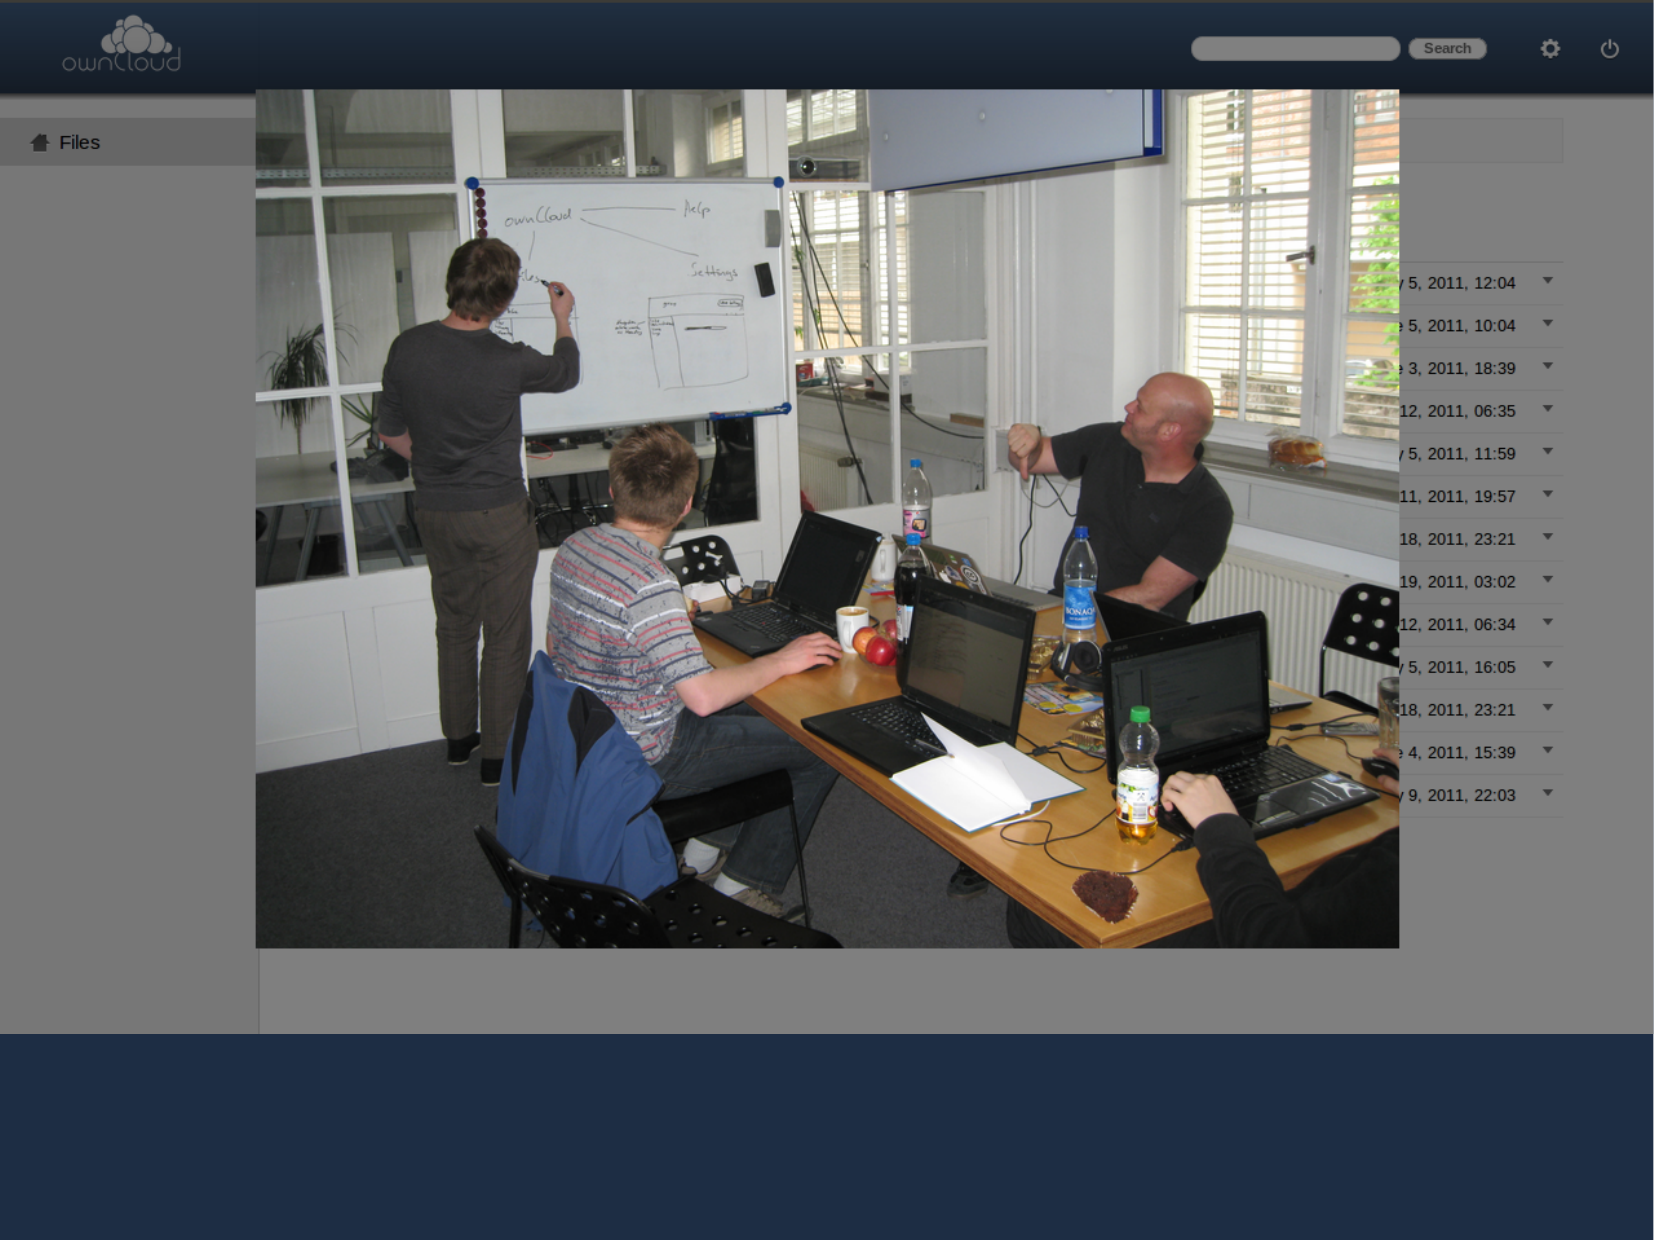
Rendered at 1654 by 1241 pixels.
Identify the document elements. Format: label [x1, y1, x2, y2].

picture [0, 0, 1654, 1034]
